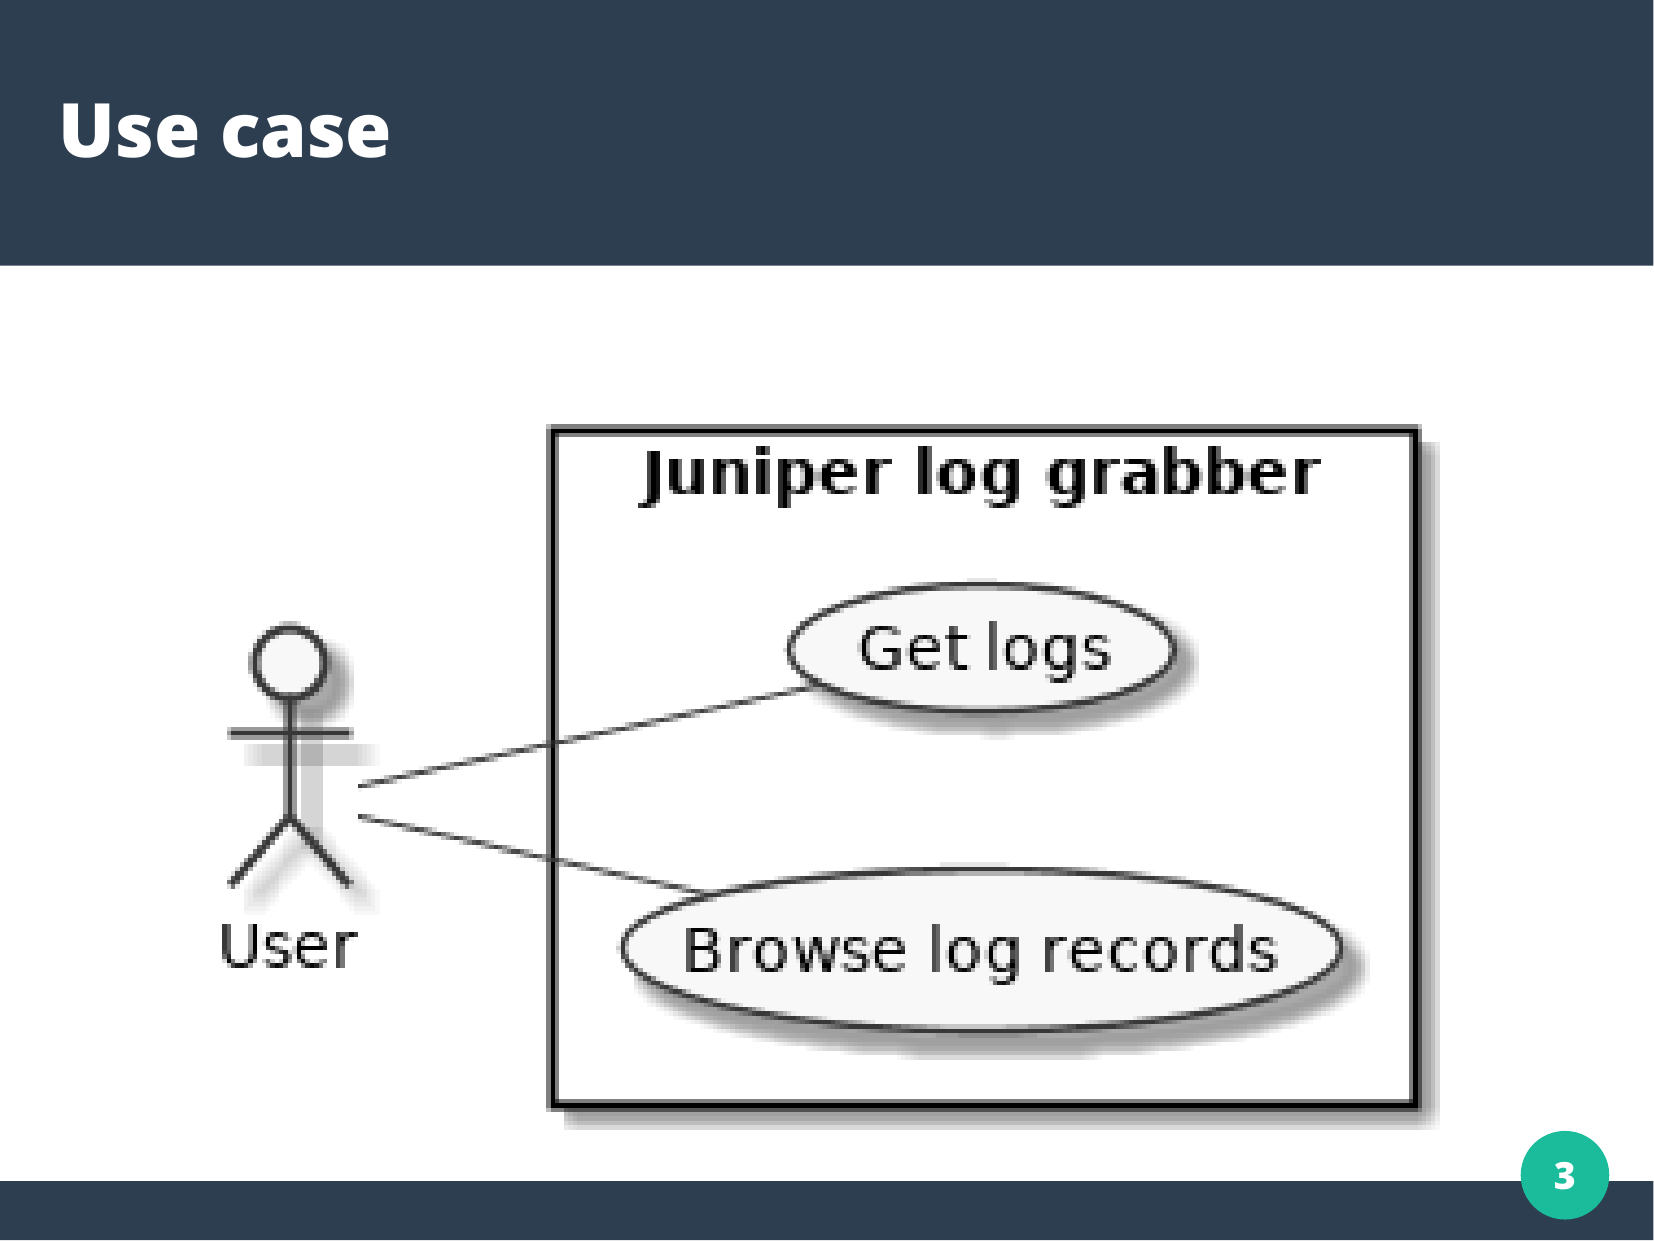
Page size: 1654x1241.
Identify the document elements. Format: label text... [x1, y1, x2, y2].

title Use case [59, 49, 1595, 207]
picture [192, 324, 1462, 1152]
